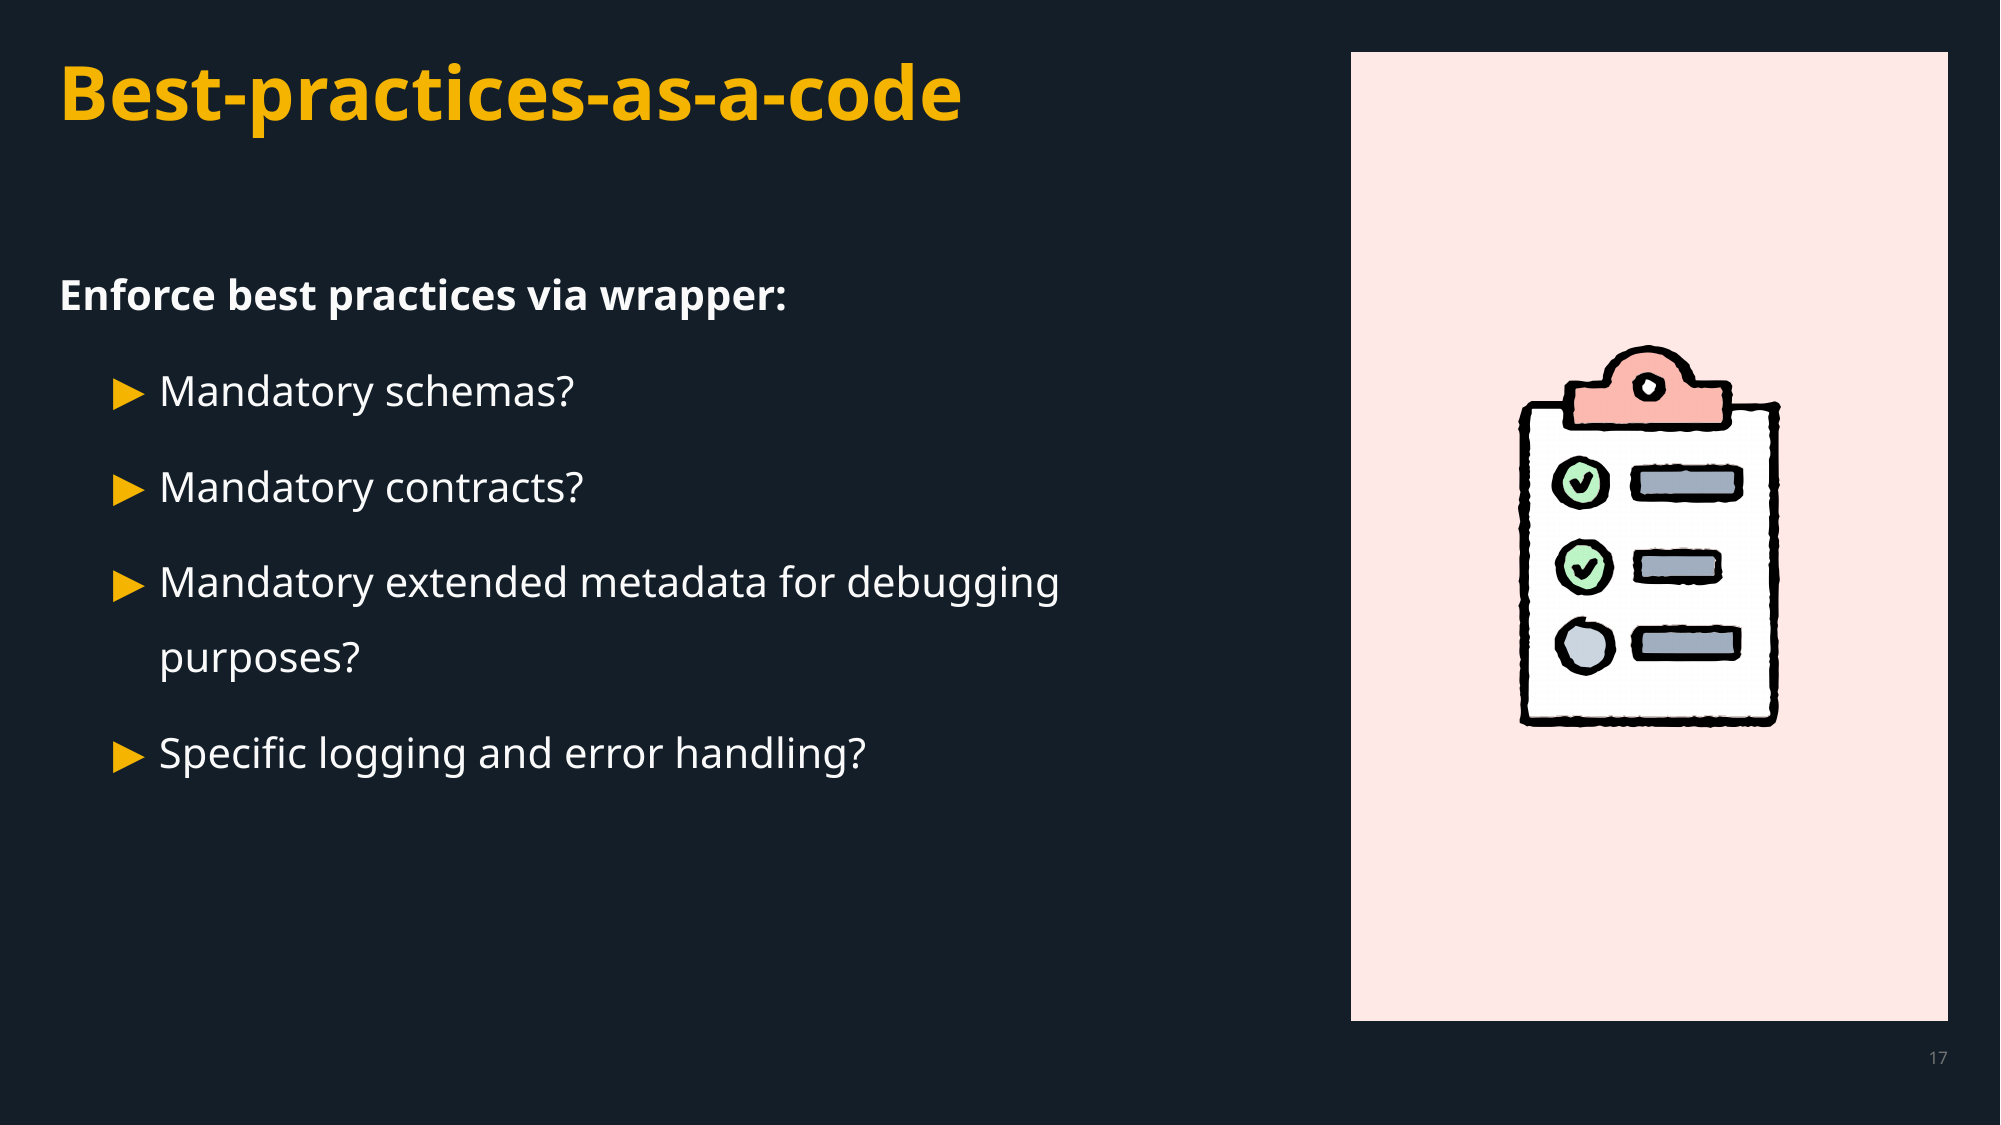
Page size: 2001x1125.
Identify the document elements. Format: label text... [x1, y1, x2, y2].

text_box Best-practices-as-a-code [59, 59, 1052, 203]
text_box Enforce best practices via wrapper: Mandatory schemas? Mandatory contracts? Mandatory extended metadata for debugging purposes? Specific logging and error handling? [58, 243, 1150, 943]
slide_number <number> [1827, 1047, 1948, 1072]
picture [1351, 52, 1948, 1021]
